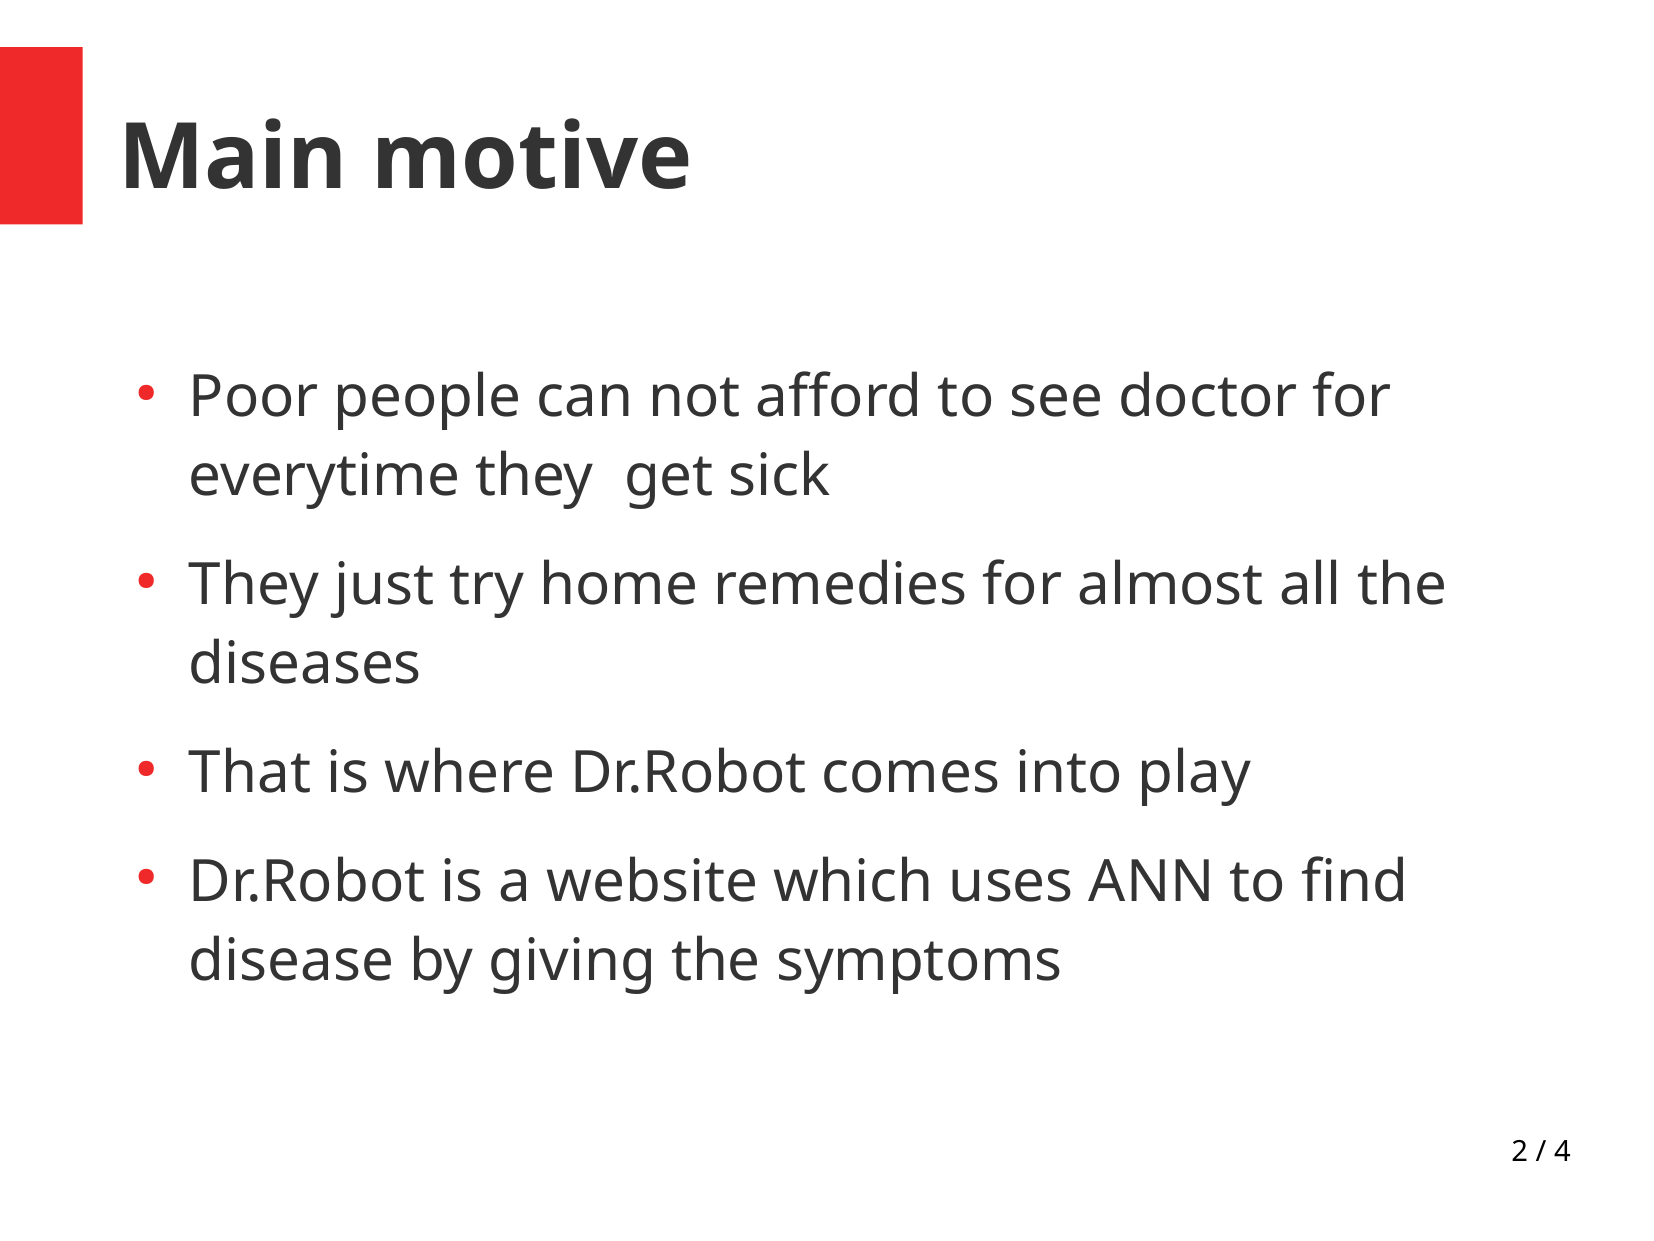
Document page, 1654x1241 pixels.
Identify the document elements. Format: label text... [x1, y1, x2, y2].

list Poor people can not afford to see doctor for everytime they get sick They just try home remedies for almost all the diseases That is where Dr.Robot comes into play Dr.Robot is a website which uses ANN to find disease by giving the symptoms [118, 354, 1536, 1074]
title Main motive [118, 49, 1571, 257]
